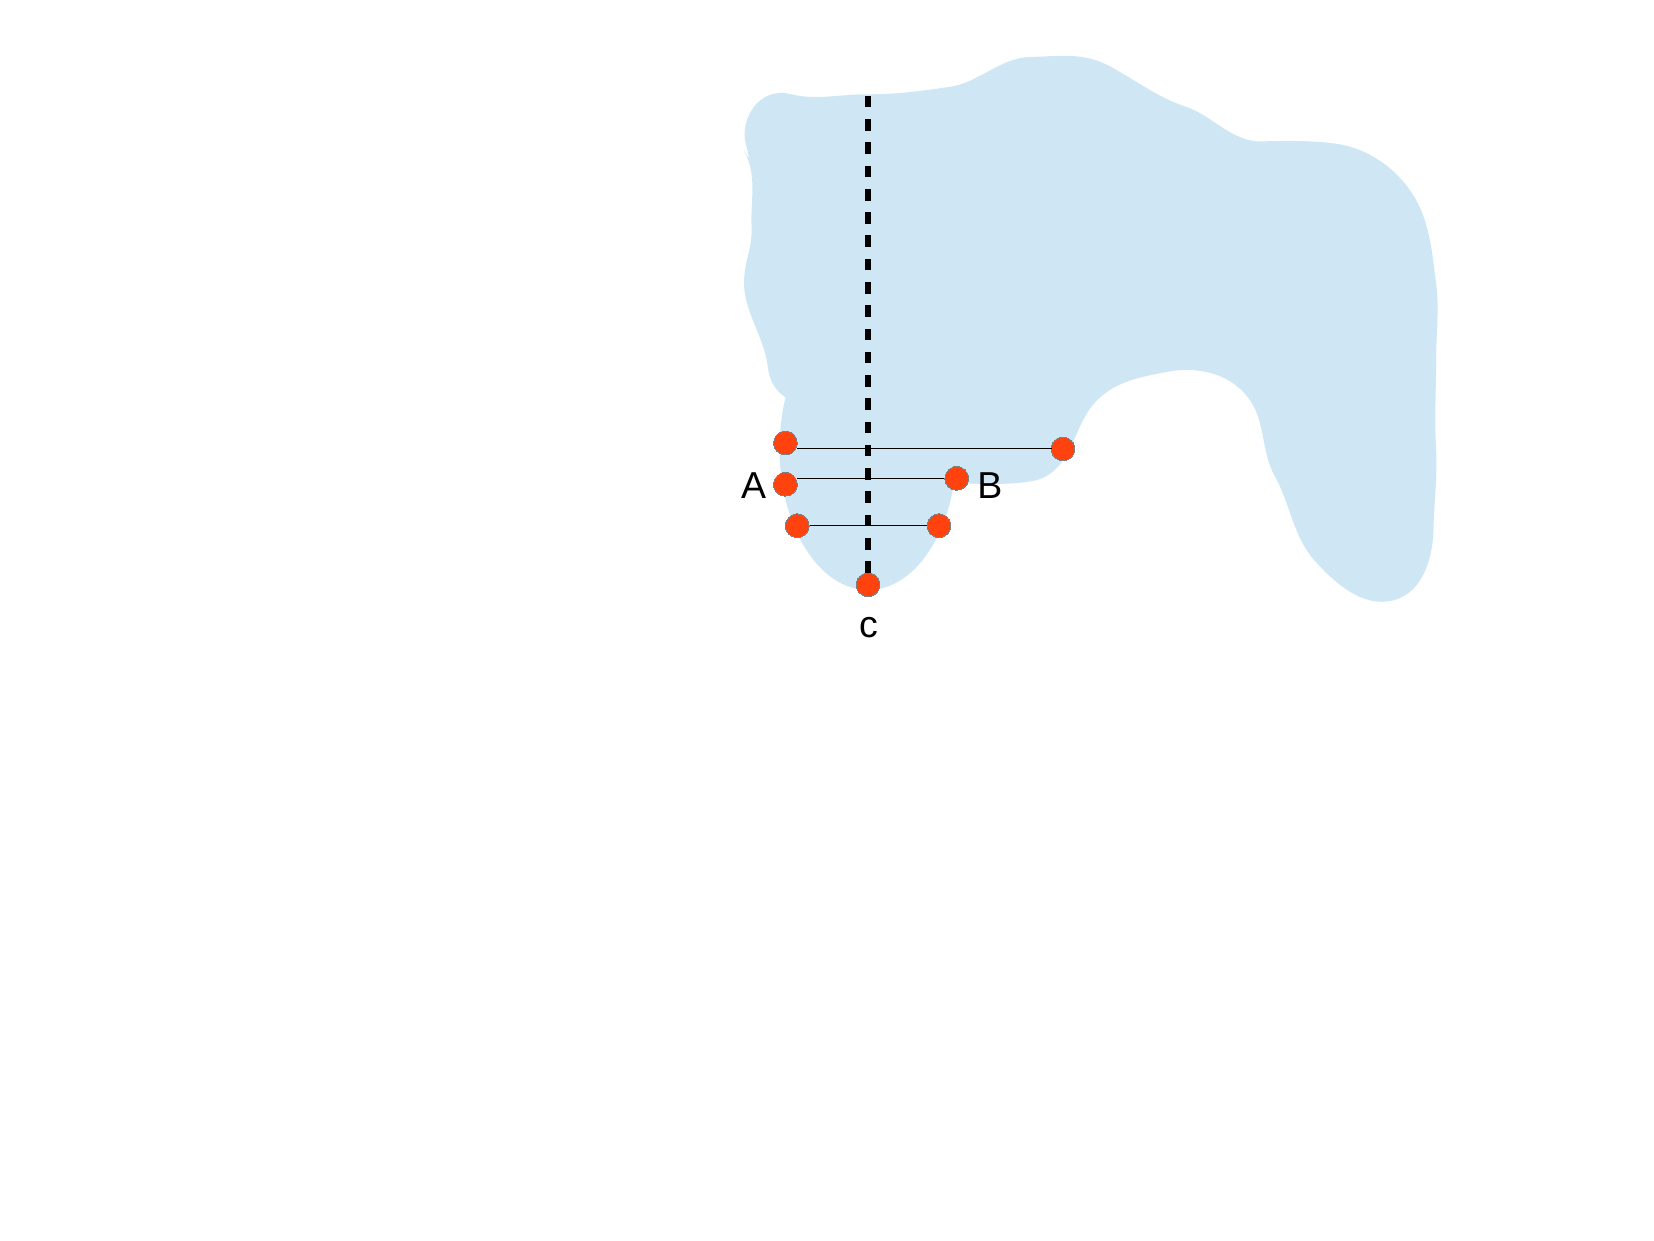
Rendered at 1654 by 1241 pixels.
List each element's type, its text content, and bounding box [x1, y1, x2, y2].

text_box B [962, 456, 1018, 514]
text_box [744, 55, 1438, 602]
text_box A [726, 456, 782, 514]
text_box c [844, 596, 893, 654]
